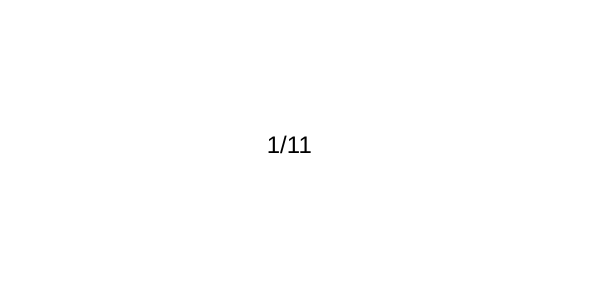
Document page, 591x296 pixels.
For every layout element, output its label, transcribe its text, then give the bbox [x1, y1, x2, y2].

subtitle 1/11 [23, 0, 556, 292]
